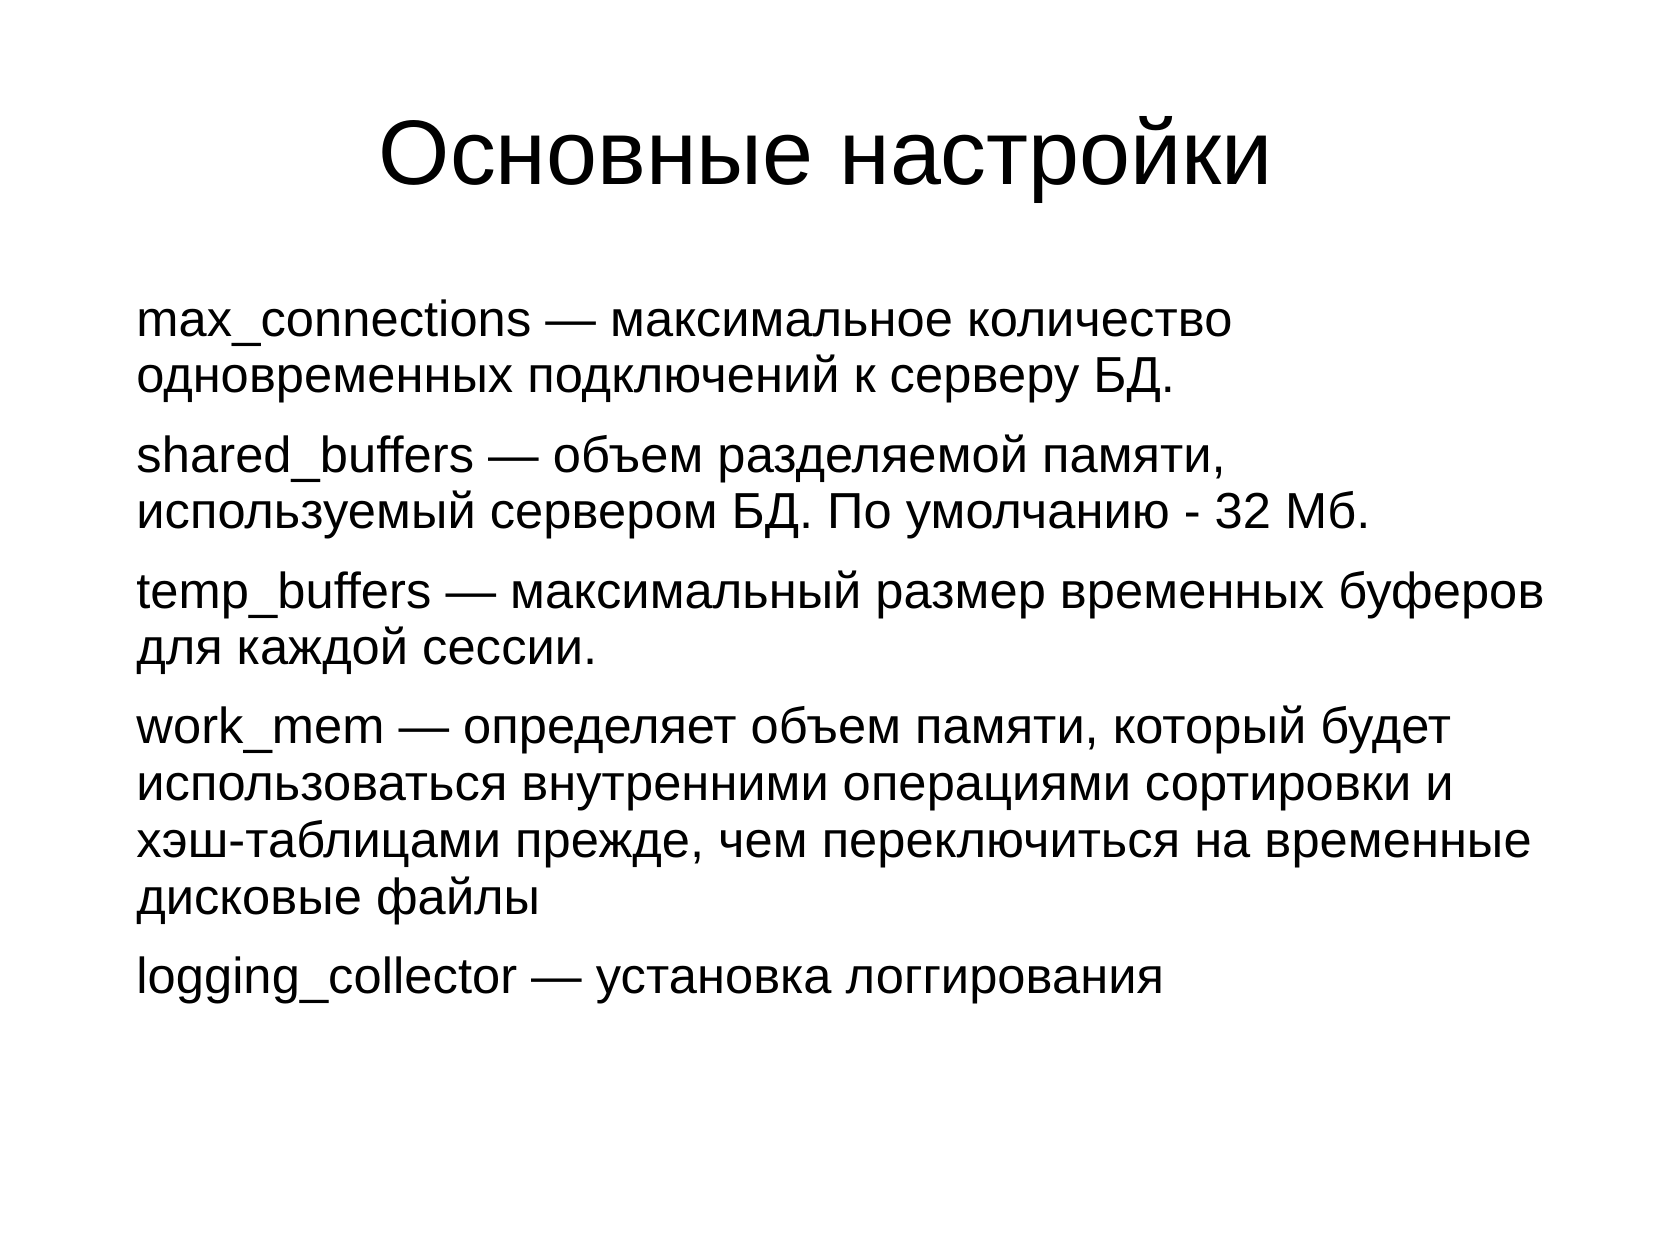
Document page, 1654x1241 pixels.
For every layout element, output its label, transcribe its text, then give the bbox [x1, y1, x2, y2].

list max_connections — максимальное количество одновременных подключений к серверу БД. shared_buffers — объем разделяемой памяти, используемый сервером БД. По умолчанию - 32 Мб. temp_buffers — максимальный размер временных буферов для каждой сессии. work_mem — определяет объем памяти, который будет использоваться внутренними операциями сортировки и хэш-таблицами прежде, чем переключиться на временные дисковые файлы logging_collector — установка логгирования [82, 290, 1571, 1010]
title Основные настройки [82, 49, 1571, 257]
